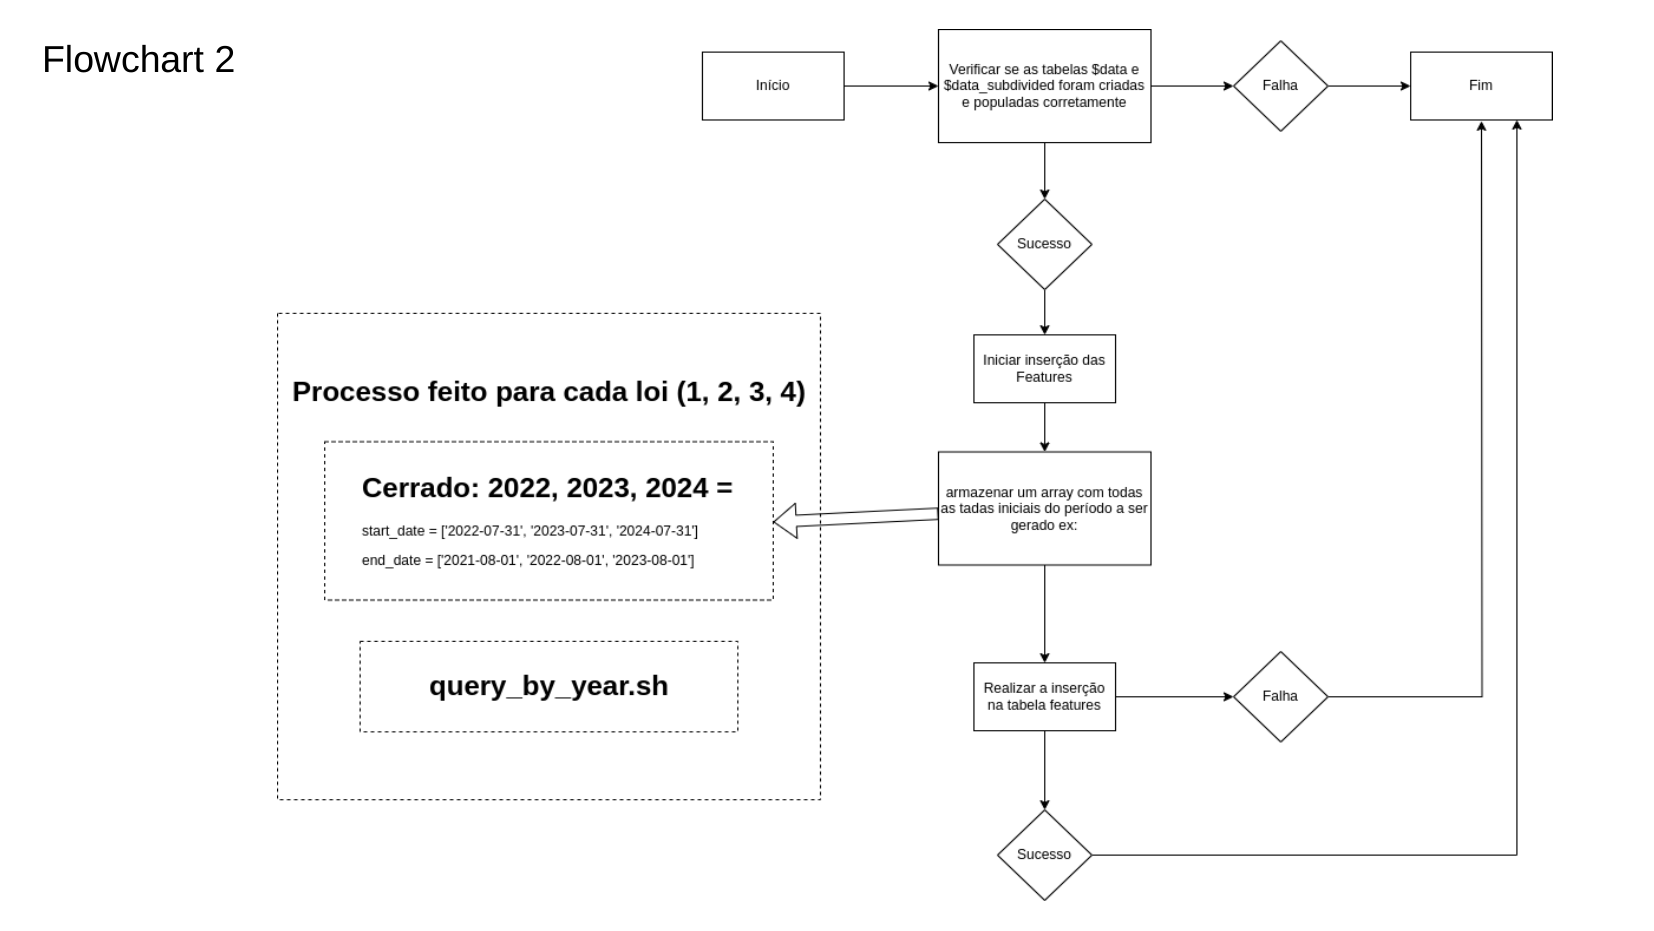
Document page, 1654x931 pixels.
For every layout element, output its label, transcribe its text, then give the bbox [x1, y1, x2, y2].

picture [277, 29, 1553, 901]
title Flowchart 2 [0, 0, 278, 119]
